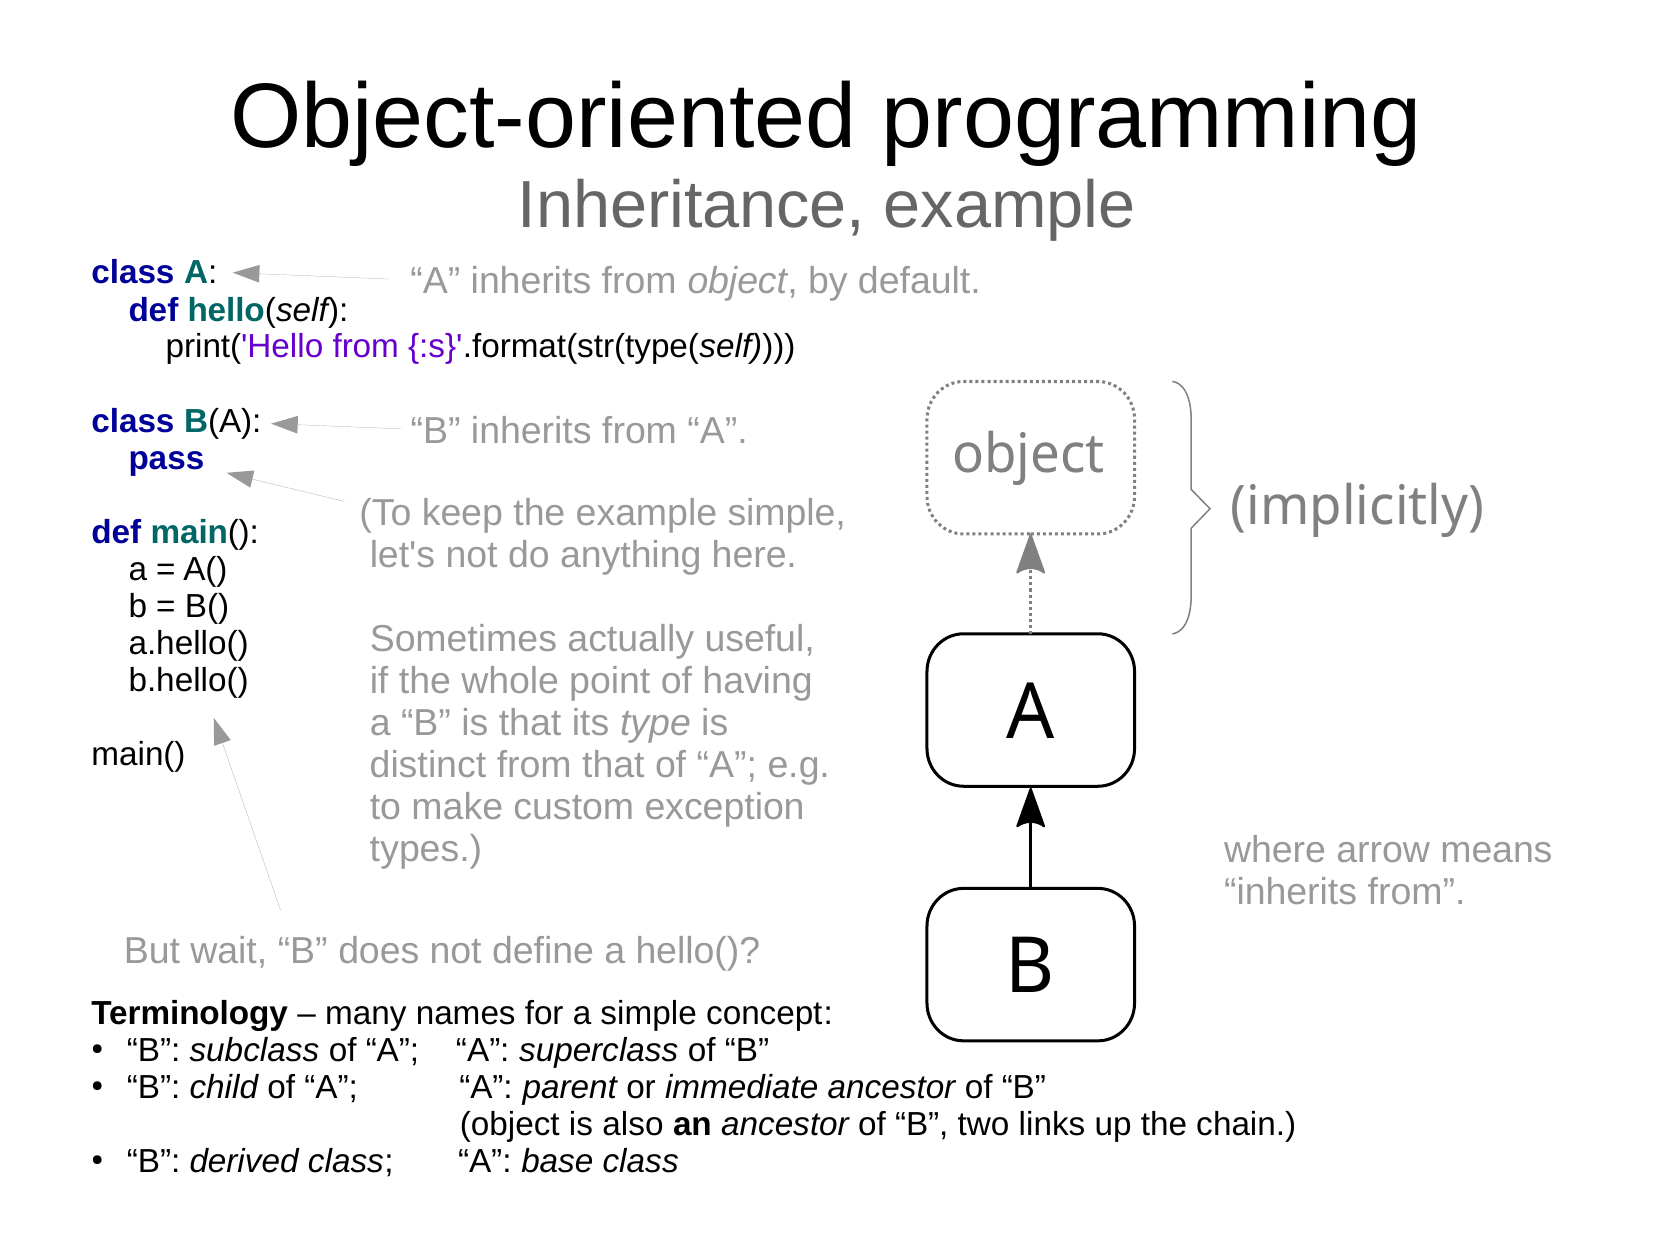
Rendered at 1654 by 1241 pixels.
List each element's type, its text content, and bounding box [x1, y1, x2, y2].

text_box where arrow means “inherits from”. [1209, 820, 1568, 920]
text_box (To keep the example simple, let's not do anything here. Sometimes actually useful, if the whole point of having a “B” is that its type is distinct from that of “A”; e.g. to make custom exception types.) [344, 483, 861, 877]
text_box But wait, “B” does not define a hello()? [108, 921, 776, 979]
text_box “B” inherits from “A”. [395, 401, 763, 459]
title Object-oriented programming Inheritance, example [82, 49, 1571, 246]
text_box “A” inherits from object, by default. [395, 251, 996, 309]
text_box class A: def hello(self): print('Hello from {:s}'.format(str(type(self)))) class B(A): pass def main(): a = A() b = B() a.hello() b.hello() main() Terminology – many names for a simple concept: “B”: subclass of “A”; “A”: superclass of “B” “B”: child of “A”; “A”: parent or immediate ancestor of “B” (object is also an ancestor of “B”, two links up the chain.) “B”: derived class; “A”: base class [41, 246, 1625, 1237]
picture [925, 379, 1498, 1043]
